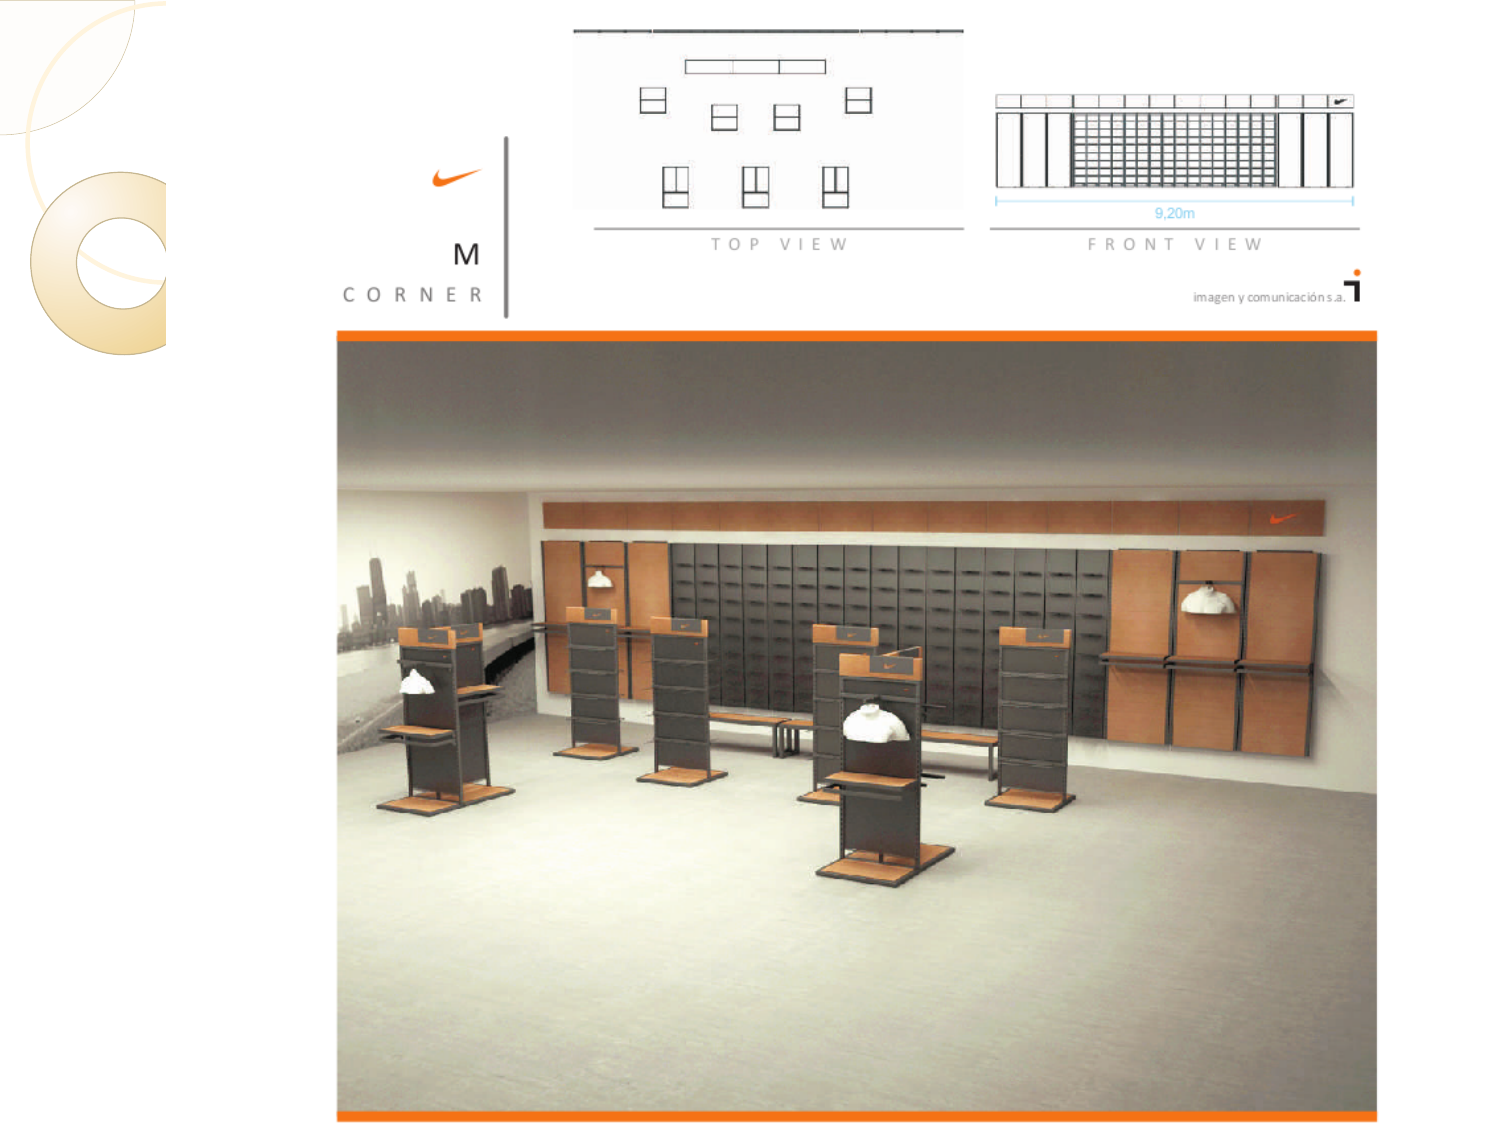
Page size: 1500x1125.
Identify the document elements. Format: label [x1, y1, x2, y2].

picture [327, 0, 1385, 1125]
